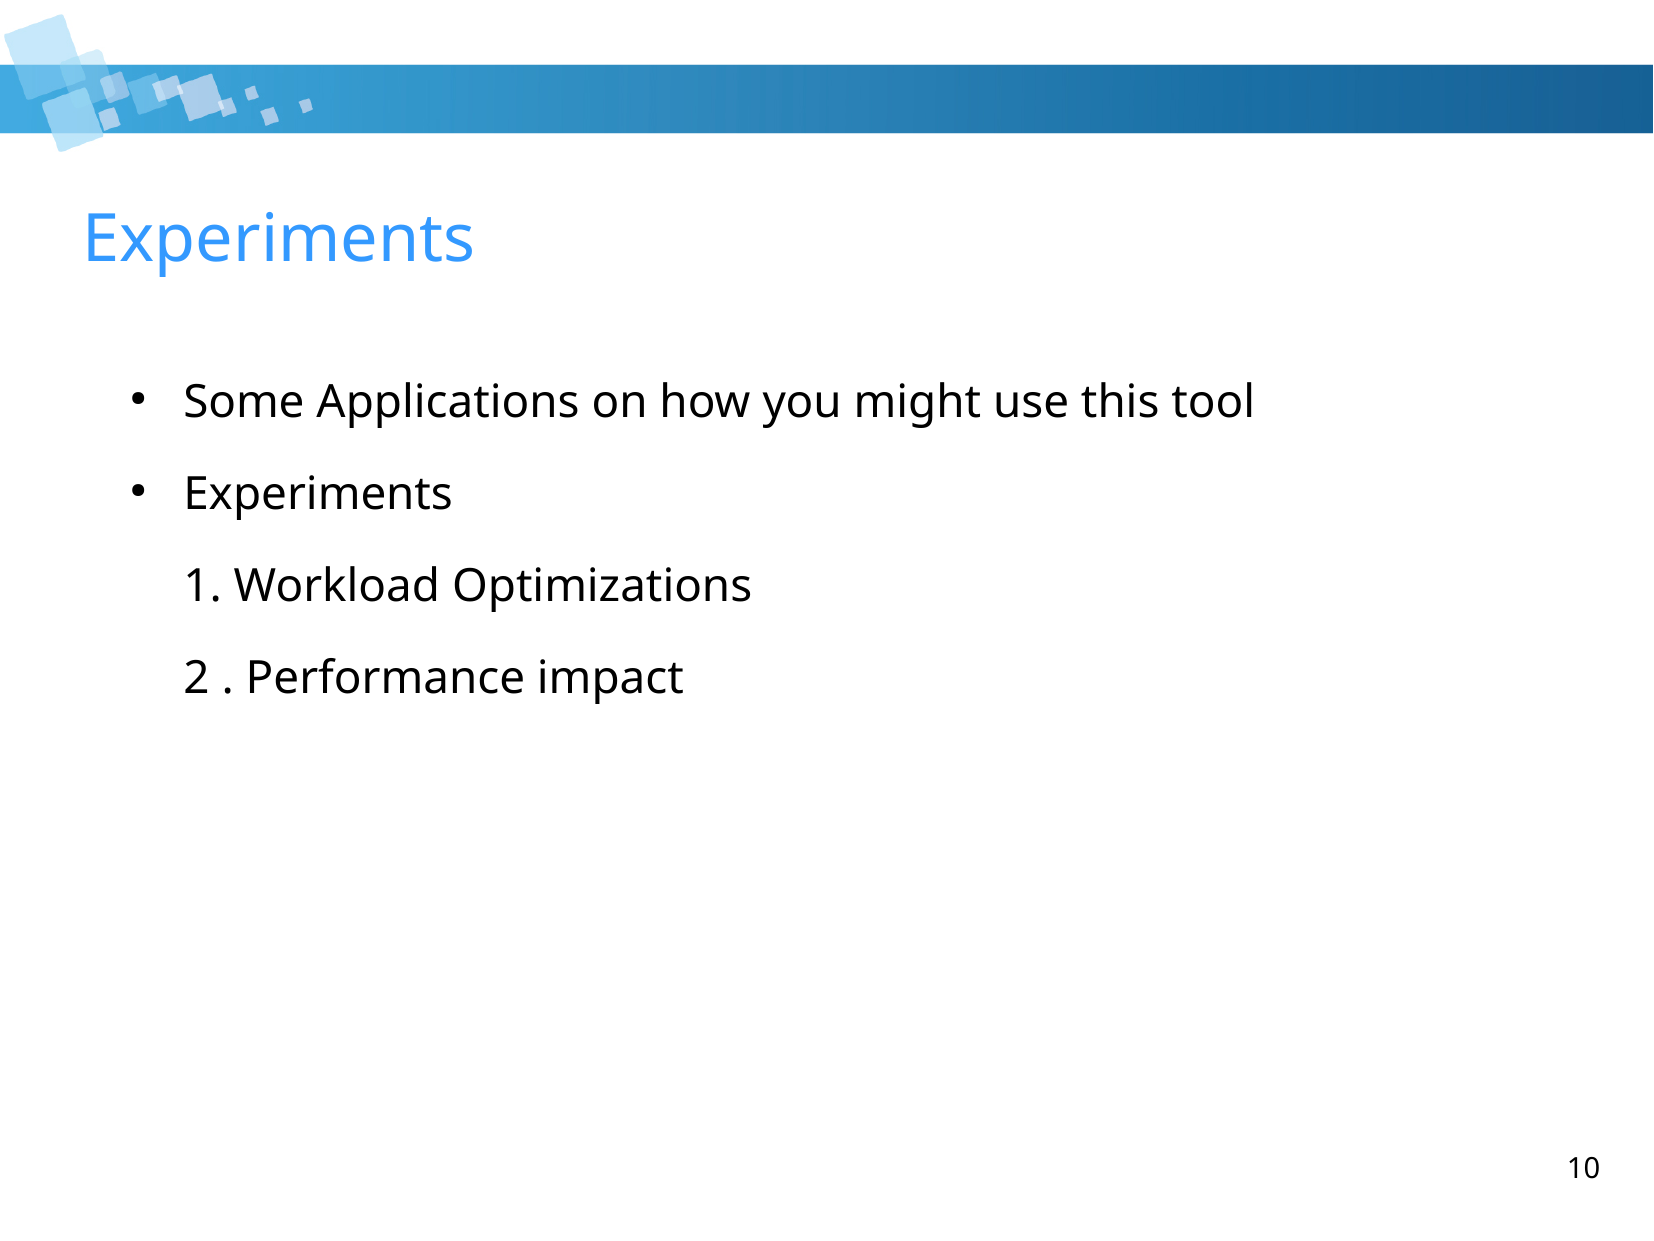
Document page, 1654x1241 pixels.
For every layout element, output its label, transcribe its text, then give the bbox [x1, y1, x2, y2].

picture [0, 0, 1653, 1238]
list Some Applications on how you might use this tool Experiments 1. Workload Optimizations 2 . Performance impact [112, 368, 1601, 1088]
title Experiments [82, 132, 1571, 340]
